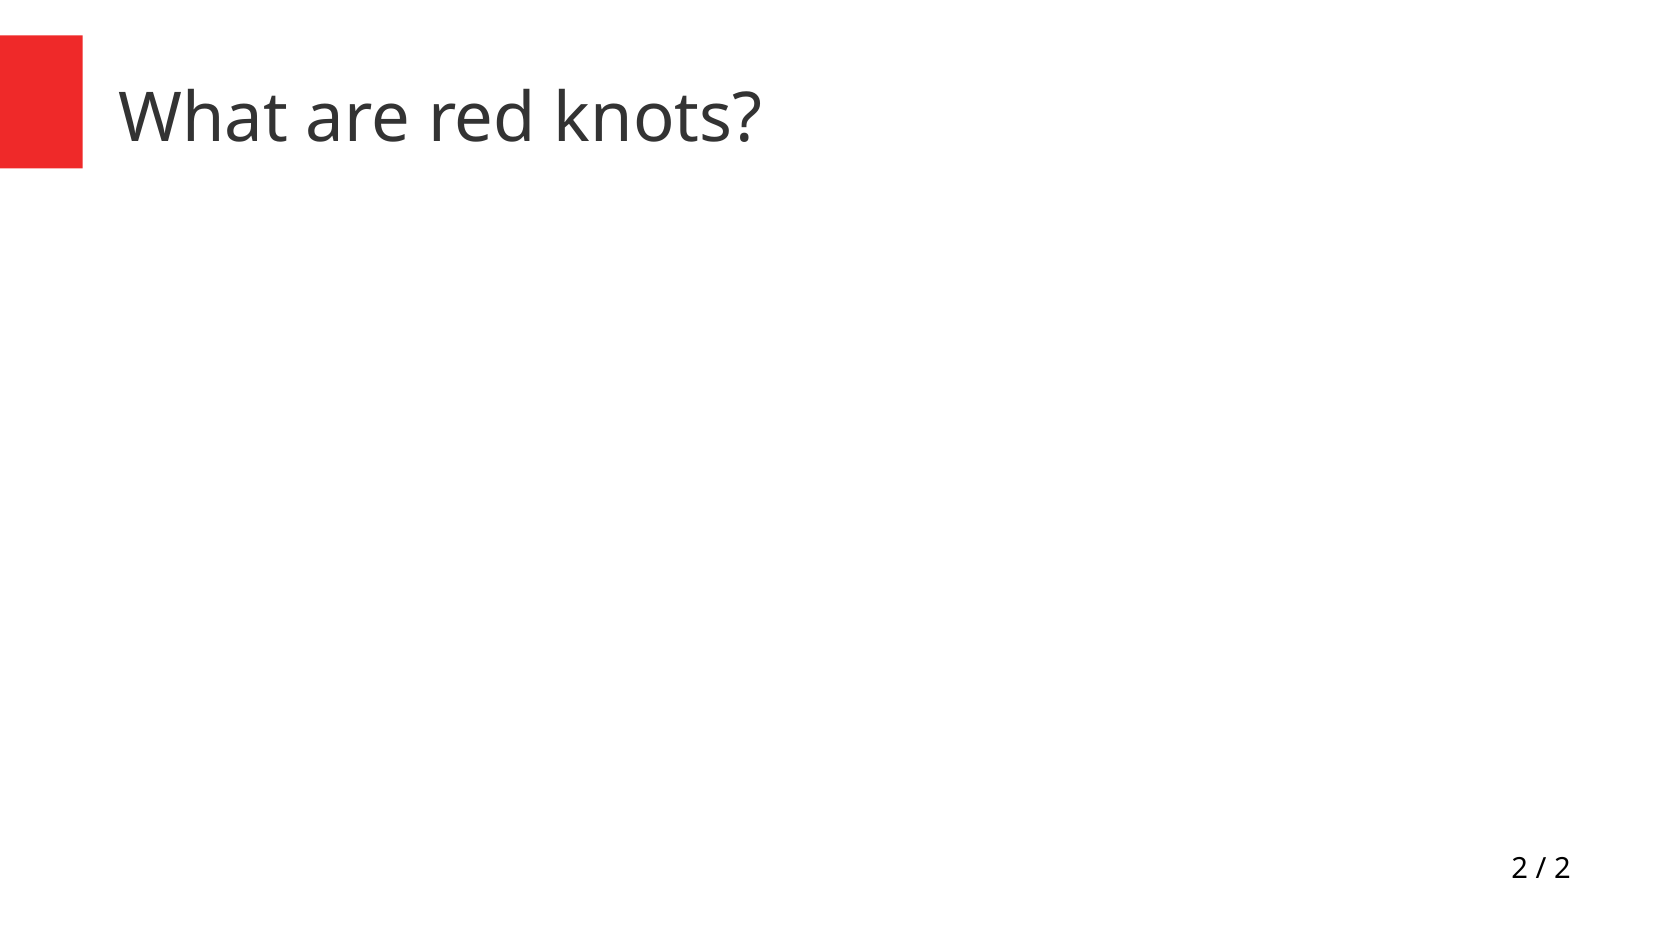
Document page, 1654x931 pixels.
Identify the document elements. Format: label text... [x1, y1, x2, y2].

title What are red knots? [118, 37, 1571, 193]
